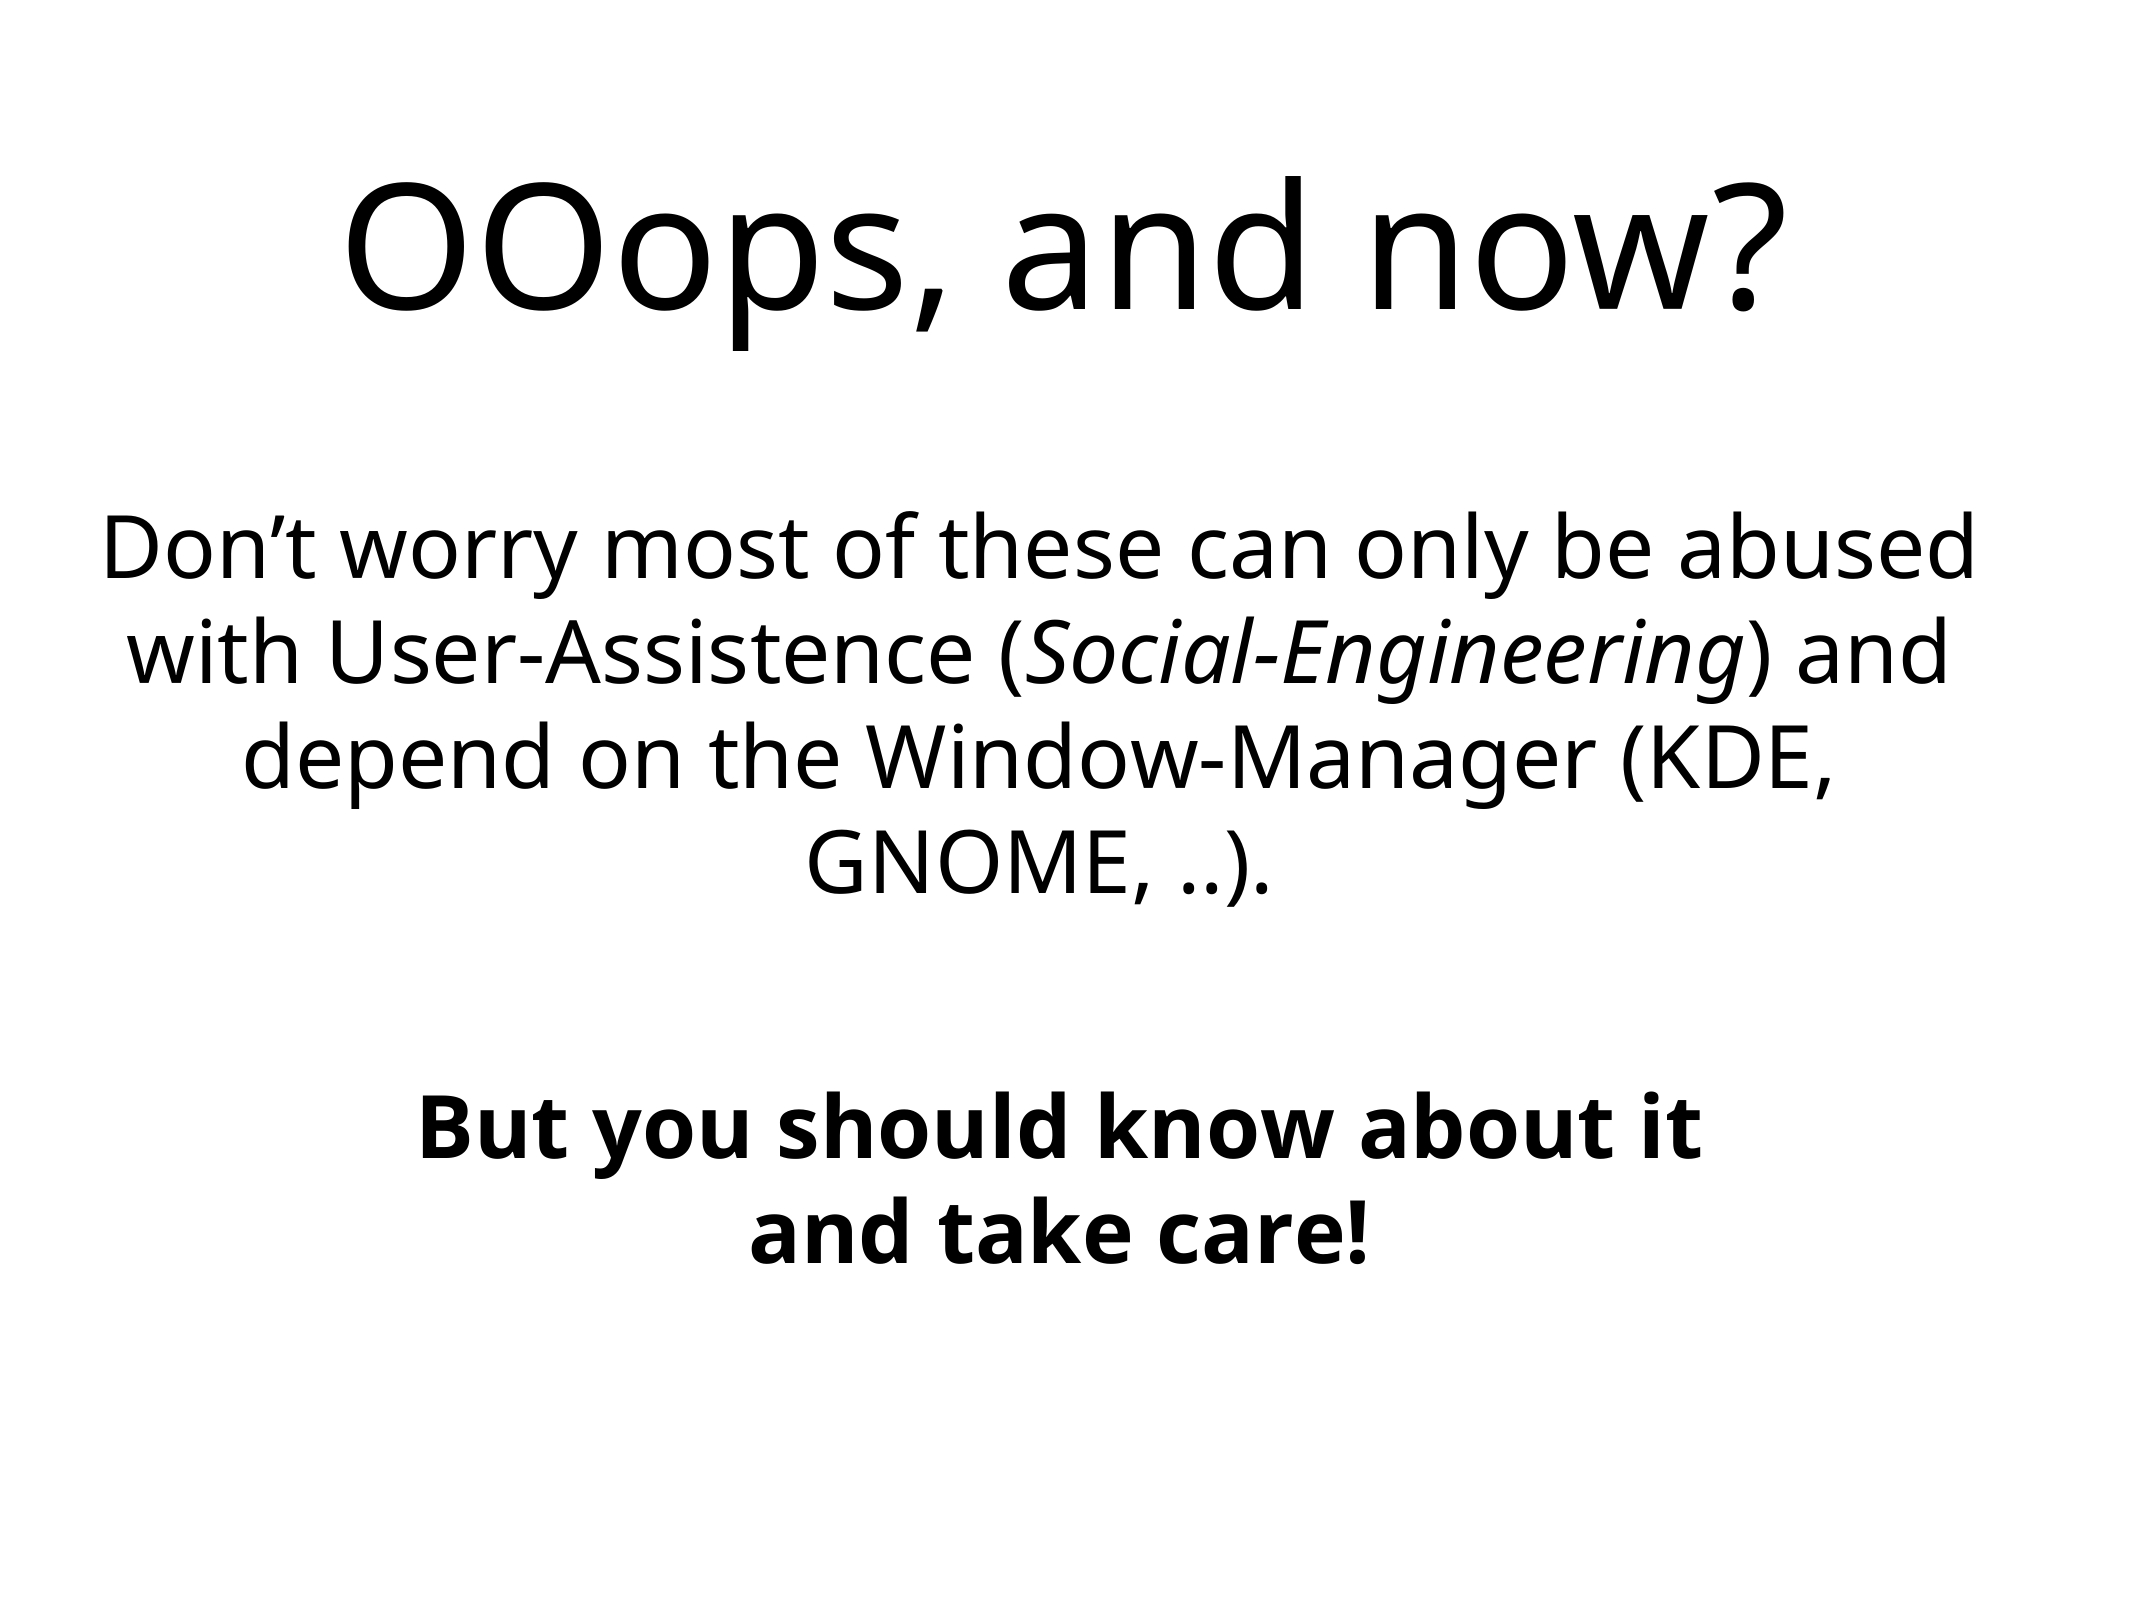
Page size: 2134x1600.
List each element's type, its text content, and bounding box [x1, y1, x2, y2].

text_box But you should know about it and take care! [314, 1065, 1765, 1287]
text_box Don’t worry most of these can only be abused with User-Assistence (Social-Engineering) and depend on the Window-Manager (KDE, GNOME, ..). [31, 539, 2048, 863]
title OOops, and now? [208, 41, 1925, 442]
